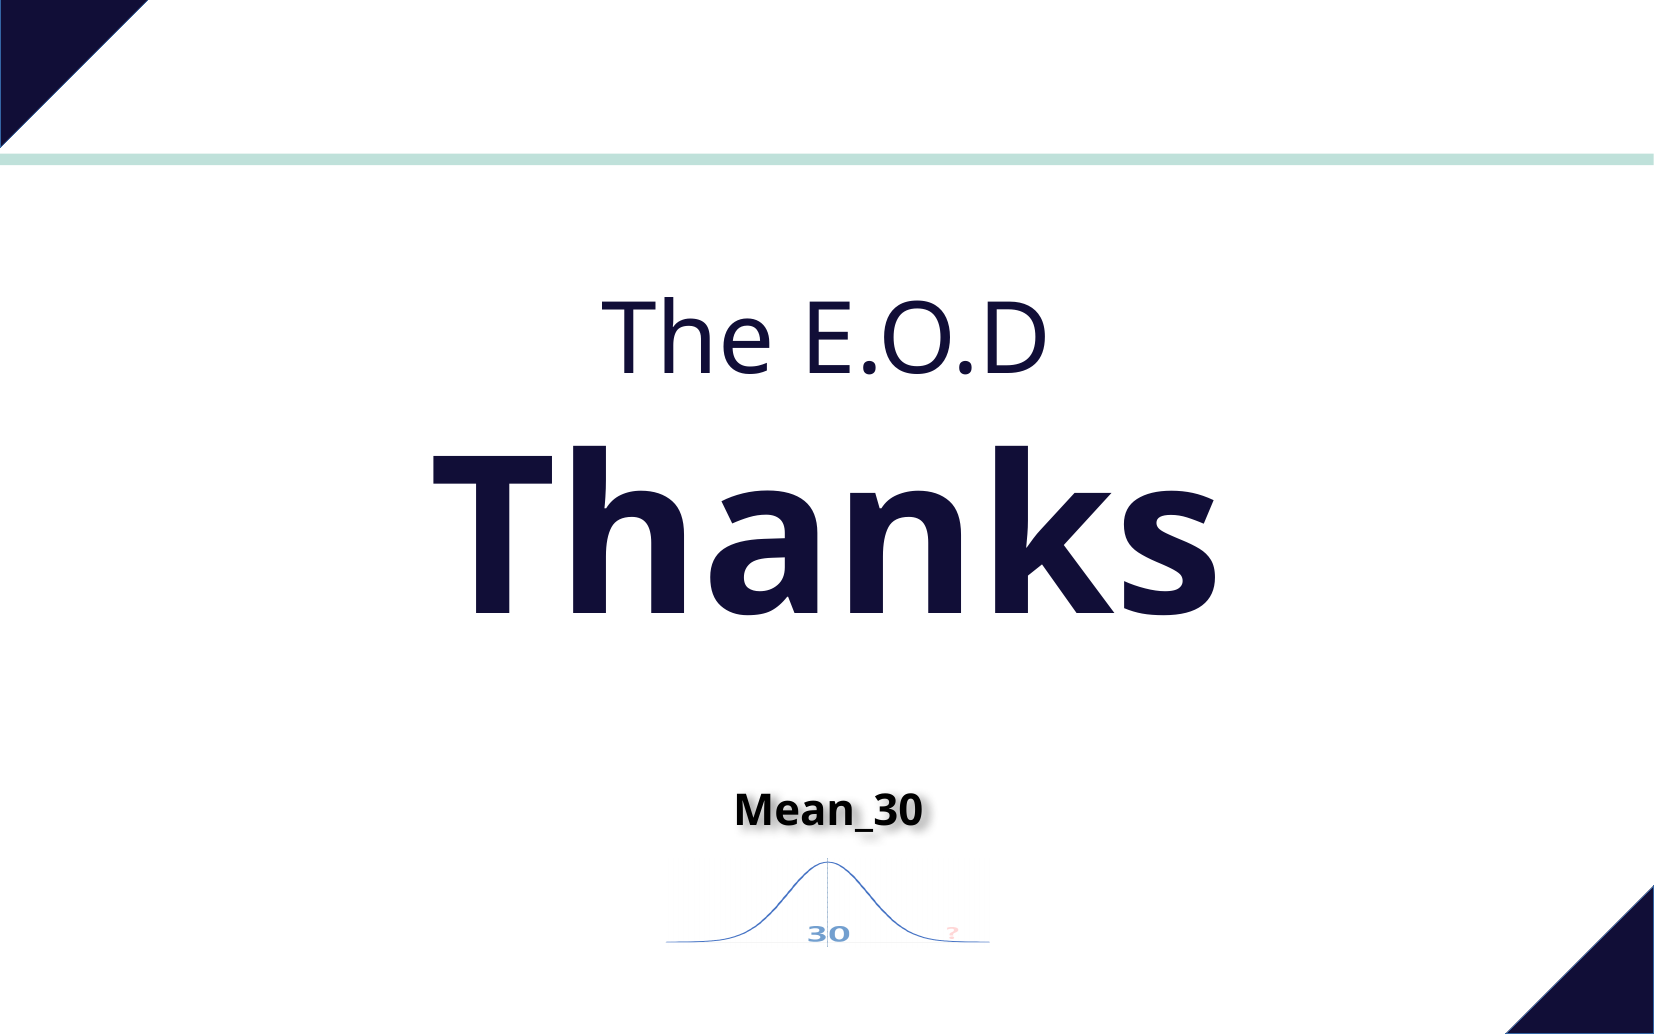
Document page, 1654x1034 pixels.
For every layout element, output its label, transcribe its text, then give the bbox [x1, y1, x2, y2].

text_box Mean_30 [683, 771, 974, 845]
picture [663, 858, 990, 948]
title The E.O.D Thanks [82, 252, 1571, 679]
